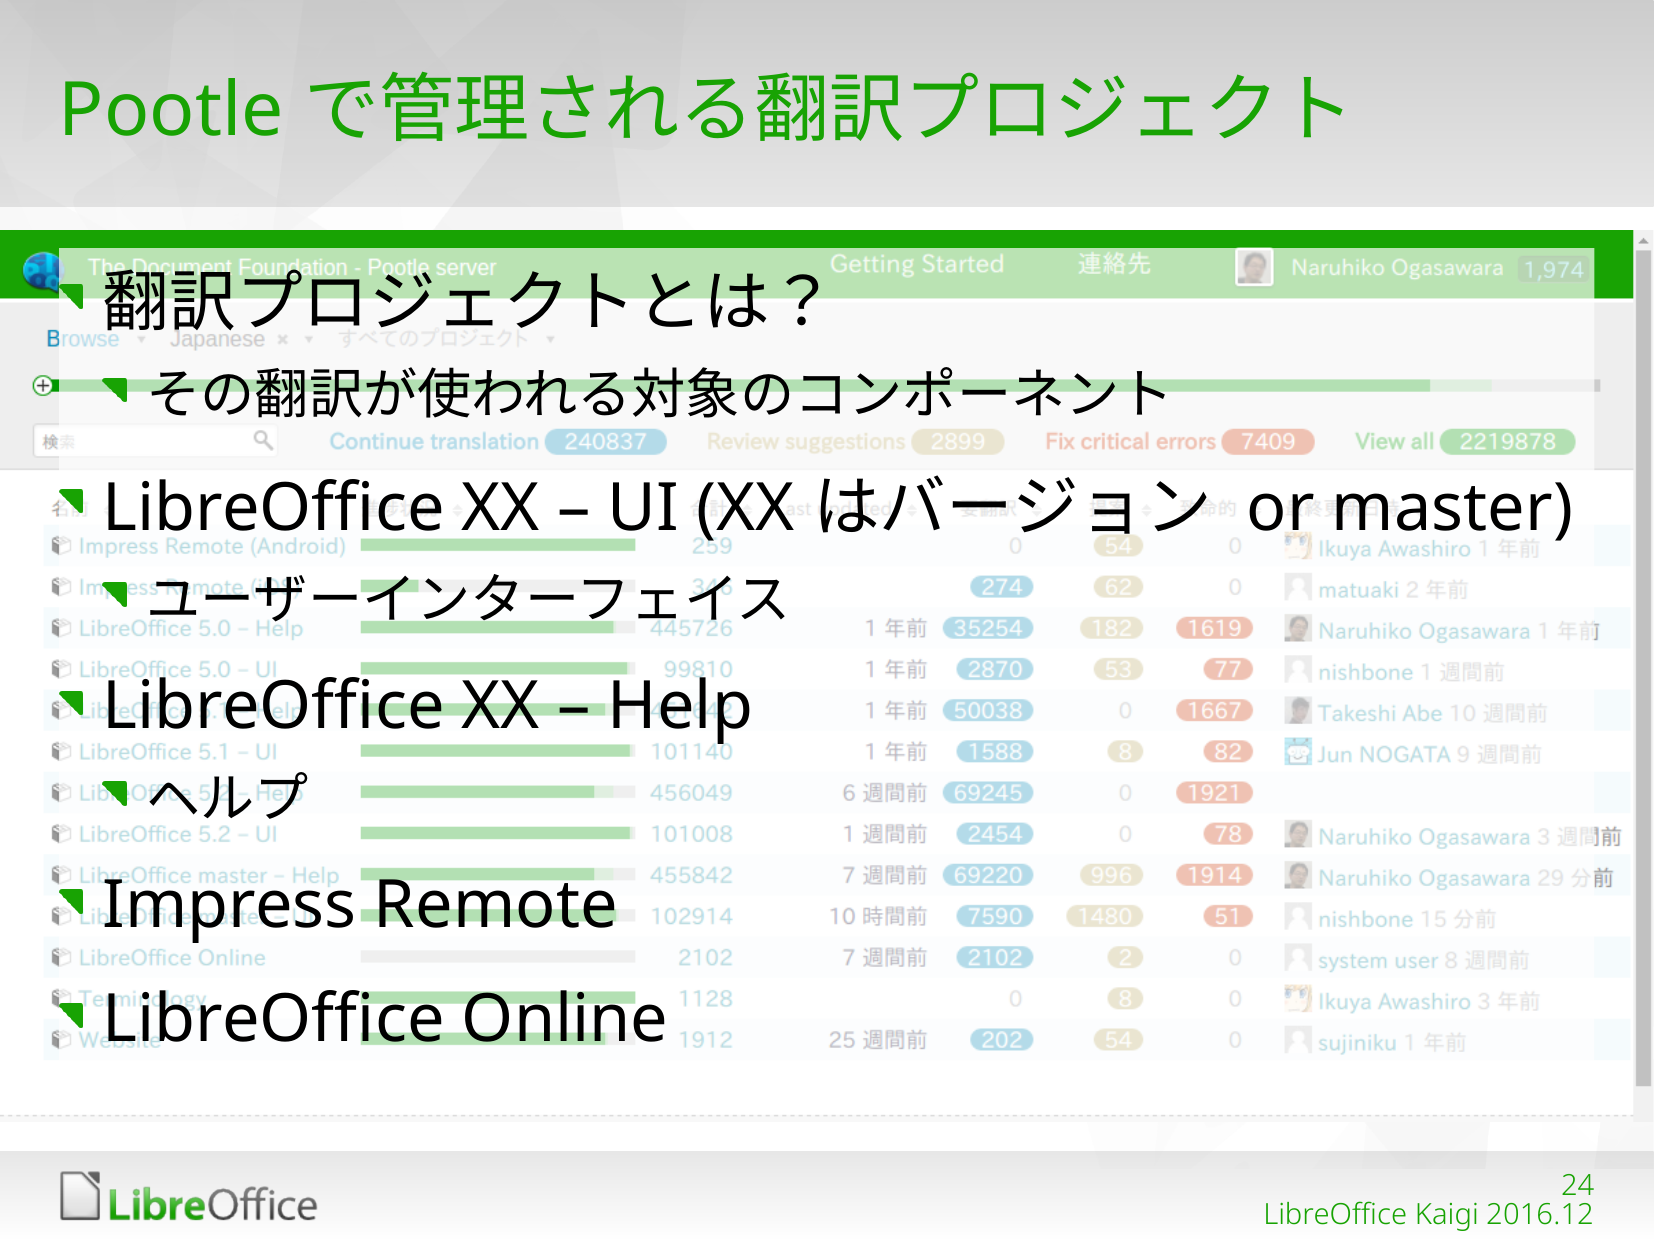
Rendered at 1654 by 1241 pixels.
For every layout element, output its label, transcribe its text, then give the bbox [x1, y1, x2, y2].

picture [0, 0, 1654, 1169]
list 翻訳プロジェクトとは？ その翻訳が使われる対象のコンポーネント LibreOffice XX – UI (XXはバージョン or master) ユーザーインターフェイス LibreOffice XX – Help ヘルプ Impress Remote LibreOffice Online [59, 248, 1595, 1097]
picture [41, 1152, 337, 1240]
title Pootleで管理される翻訳プロジェクト [59, 29, 1595, 178]
